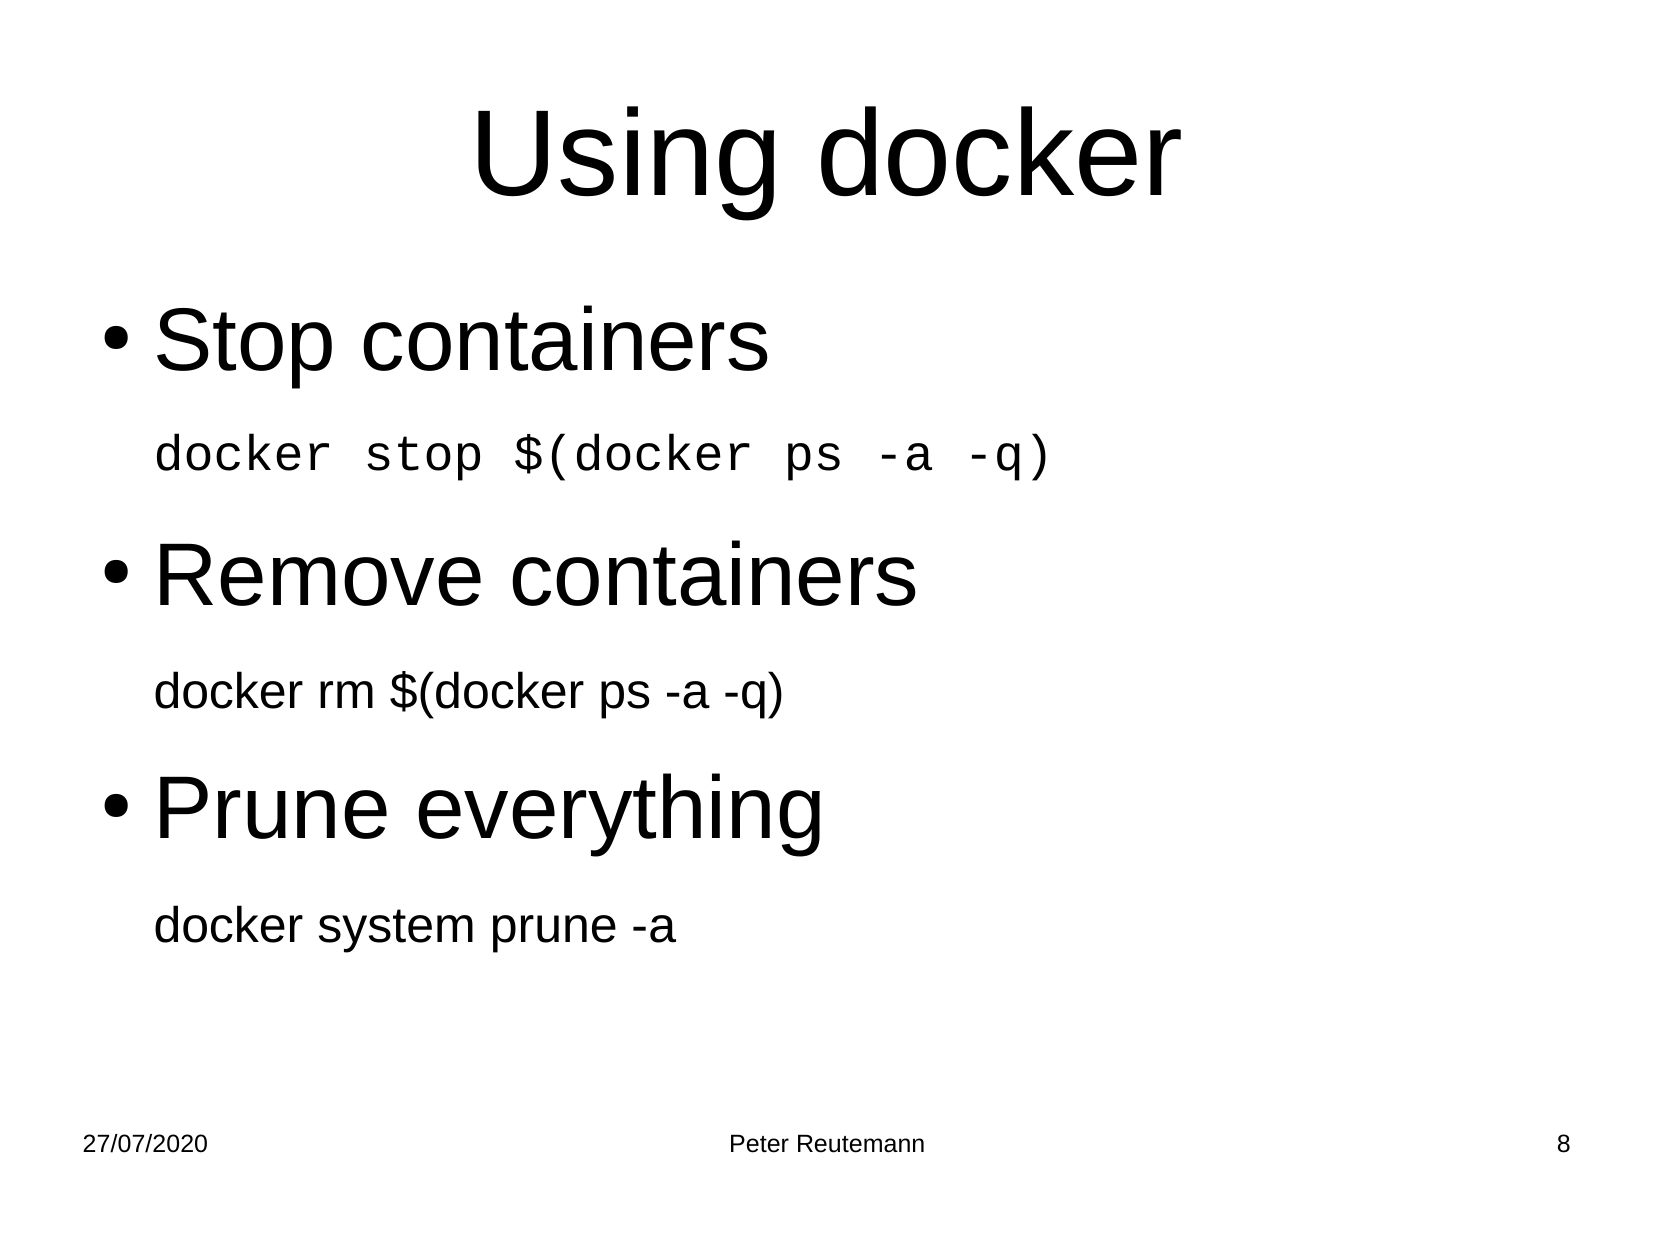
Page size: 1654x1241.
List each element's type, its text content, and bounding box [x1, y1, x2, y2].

list Stop containers docker stop $(docker ps -a -q) Remove containers docker rm $(docker ps -a -q) Prune everything docker system prune -a [82, 290, 1571, 1010]
title Using docker [82, 49, 1571, 257]
